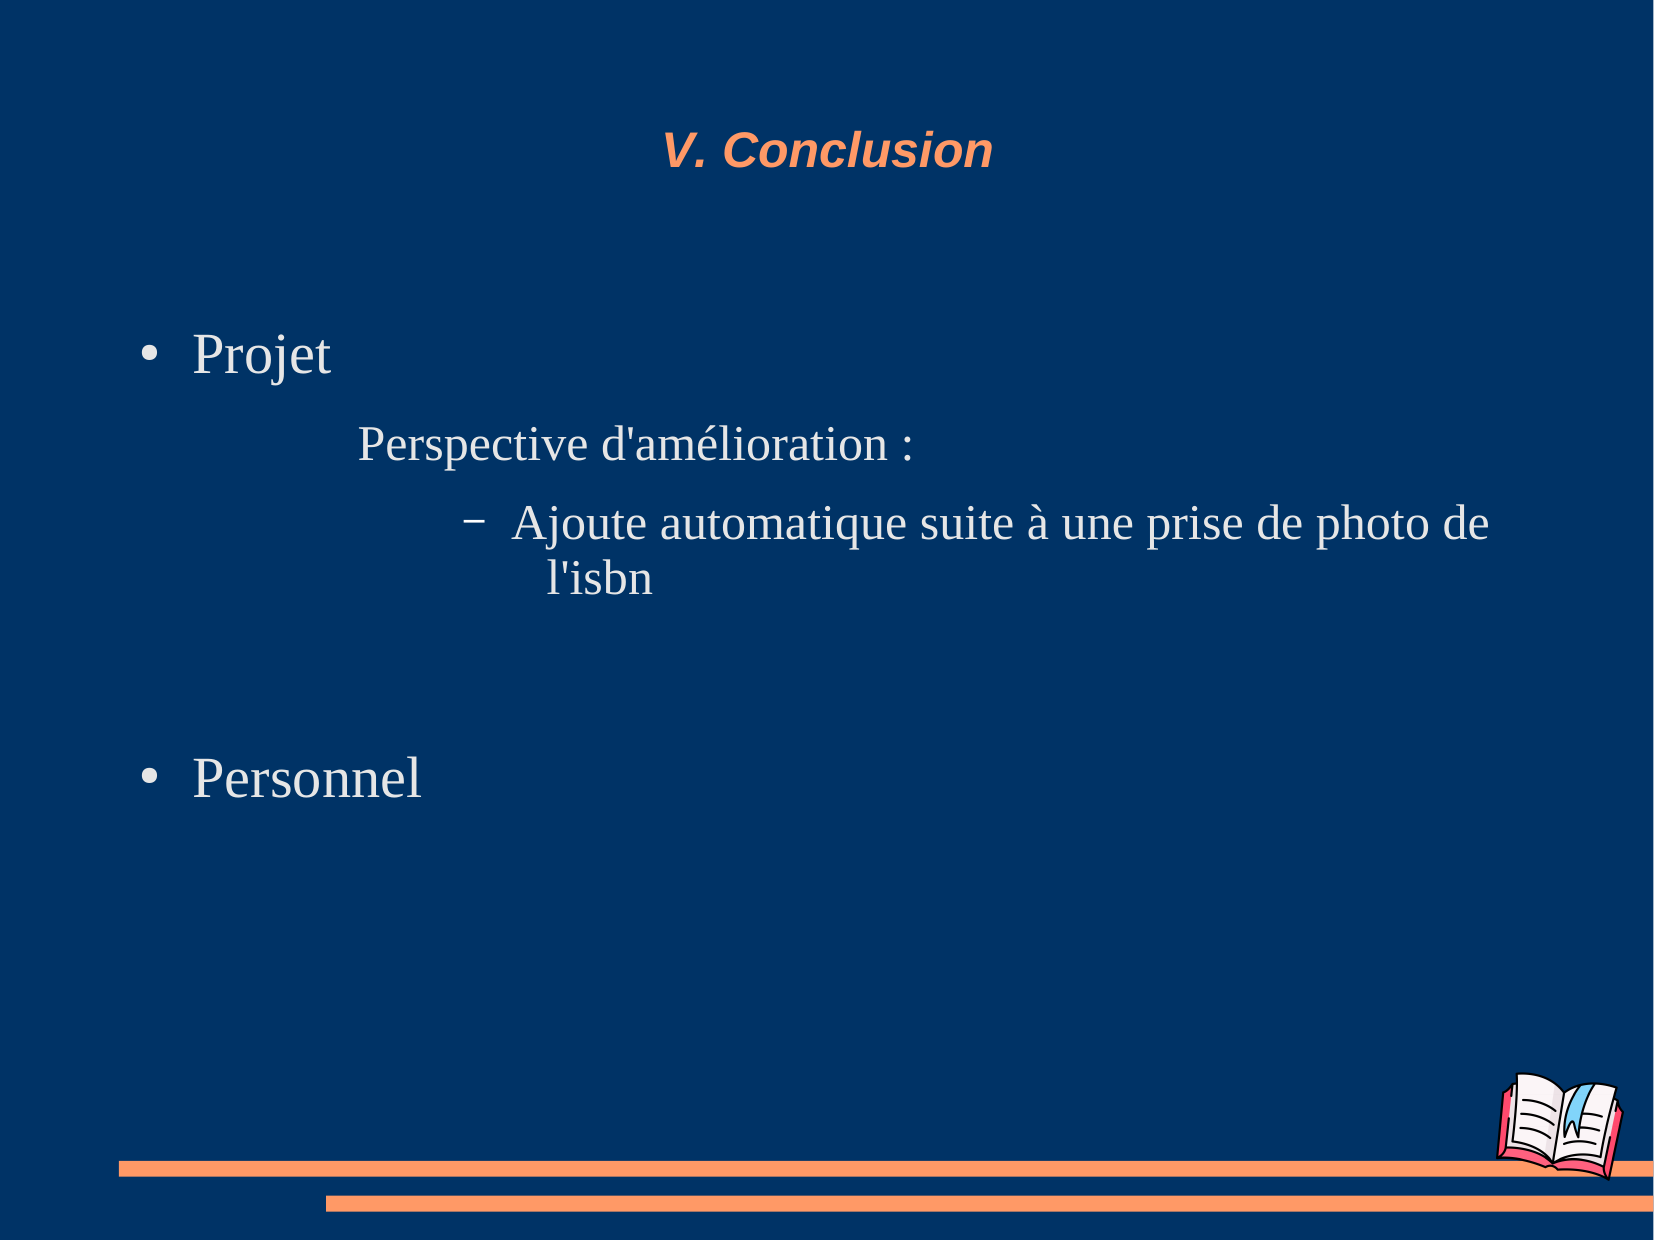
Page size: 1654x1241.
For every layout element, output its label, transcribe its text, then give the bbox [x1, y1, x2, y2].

list Personnel [121, 745, 1561, 1132]
title V. Conclusion [121, 46, 1534, 254]
list Projet Perspective d'amélioration : Ajoute automatique suite à une prise de photo de l'isbn [121, 322, 1561, 709]
picture [1496, 1062, 1624, 1191]
